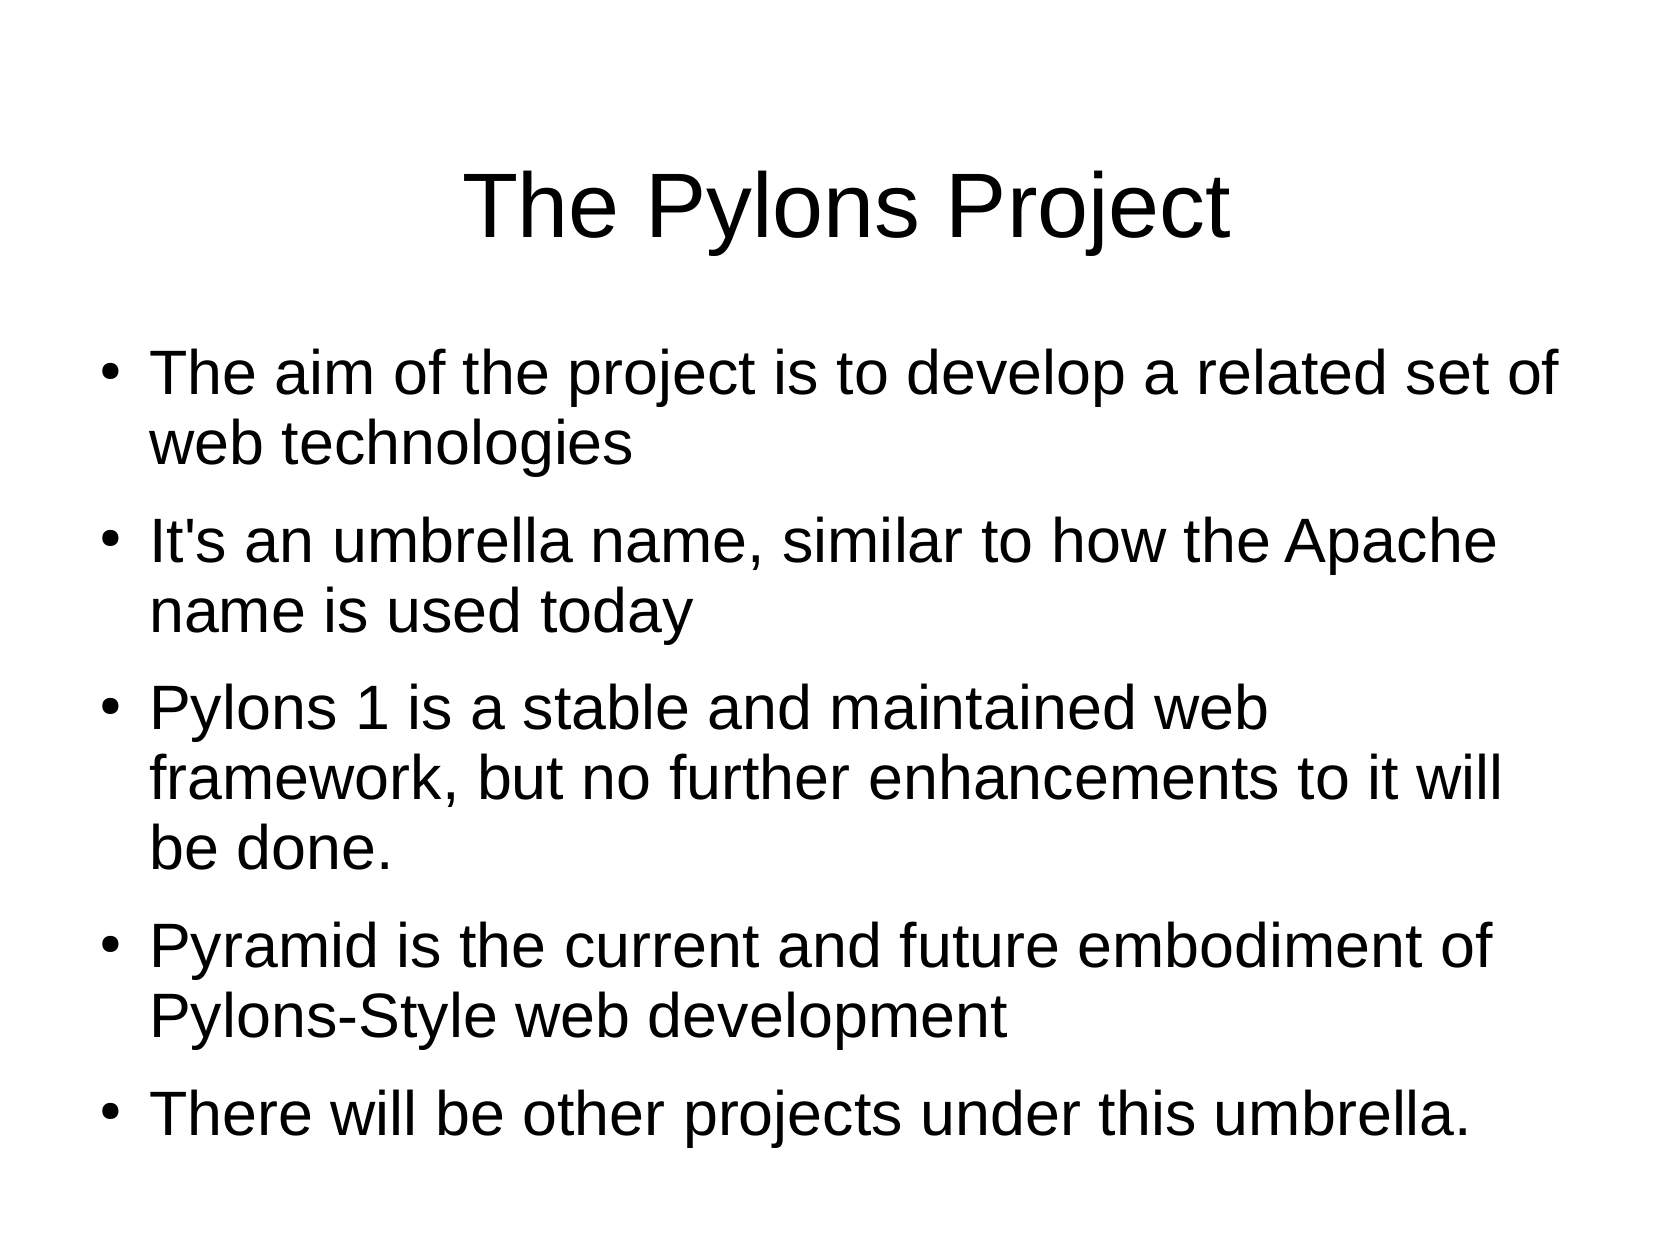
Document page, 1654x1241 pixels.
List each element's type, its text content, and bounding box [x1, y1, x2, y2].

title The Pylons Project [82, 112, 1612, 301]
list The aim of the project is to develop a related set of web technologies It's an umbrella name, similar to how the Apache name is used today Pylons 1 is a stable and maintained web framework, but no further enhancements to it will be done. Pyramid is the current and future embodiment of Pylons-Style web development There will be other projects under this umbrella. [82, 337, 1571, 1157]
